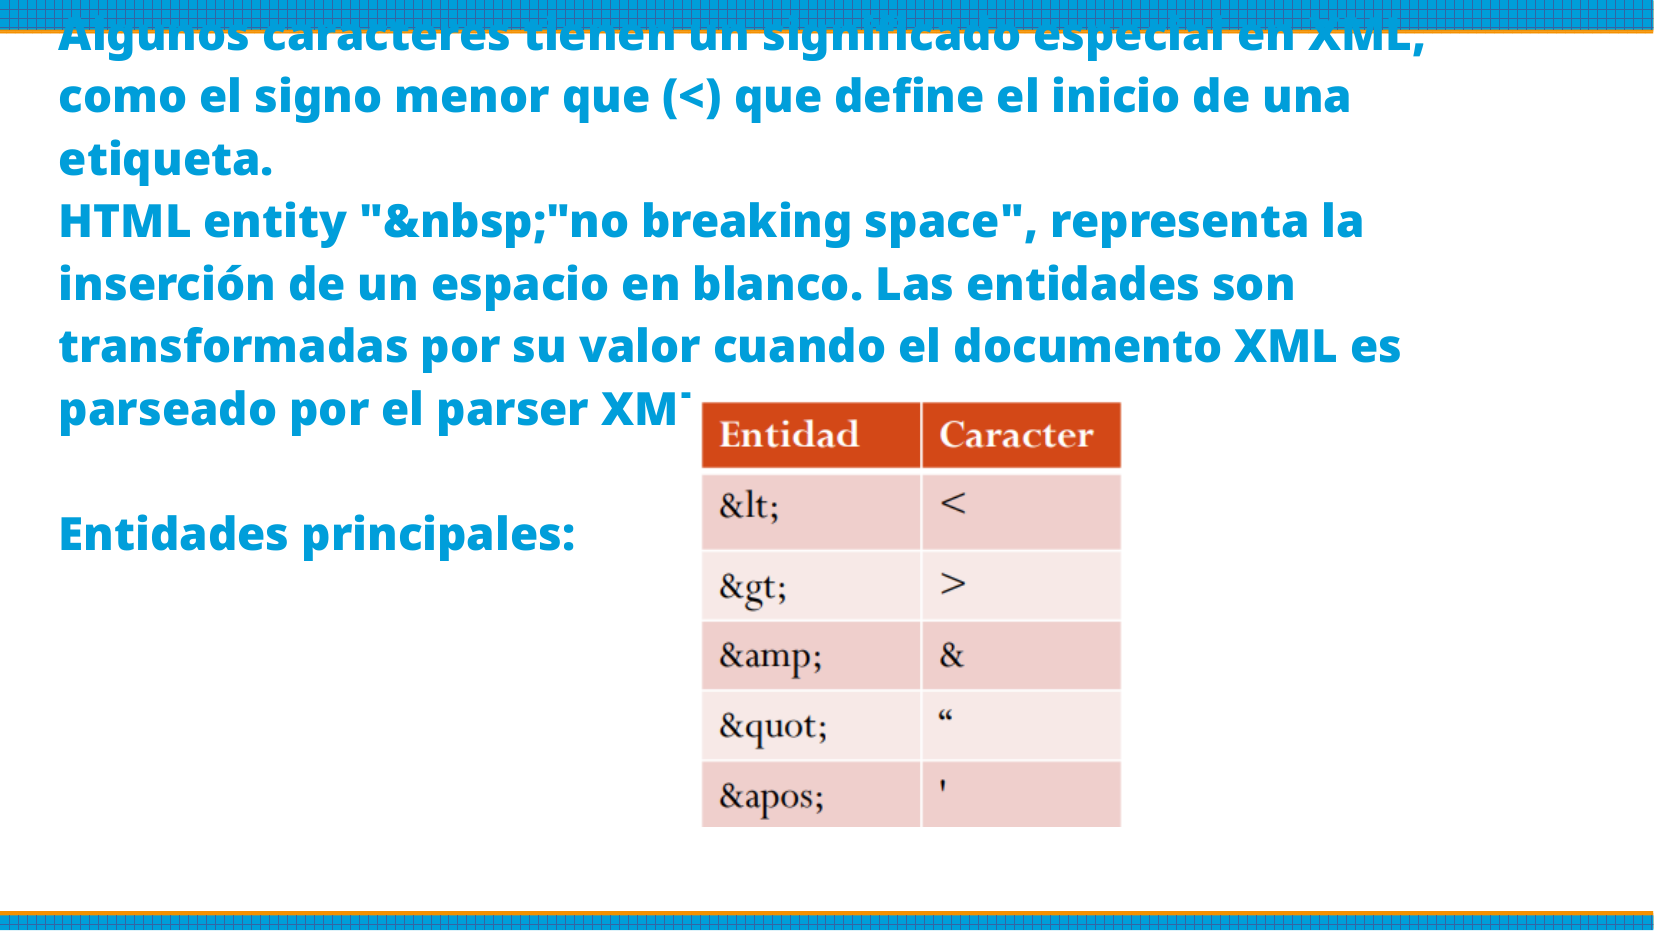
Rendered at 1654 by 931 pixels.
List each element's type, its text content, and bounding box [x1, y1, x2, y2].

subtitle Entidades Algunos caracteres tienen un significado especial en XML, como el signo menor que (<) que define el inicio de una etiqueta. HTML entity "&nbsp;"no breaking space", representa la inserción de un espacio en blanco. Las entidades son transformadas por su valor cuando el documento XML es parseado por el parser XML. Entidades principales: [59, 21, 1536, 857]
picture [679, 398, 1123, 827]
